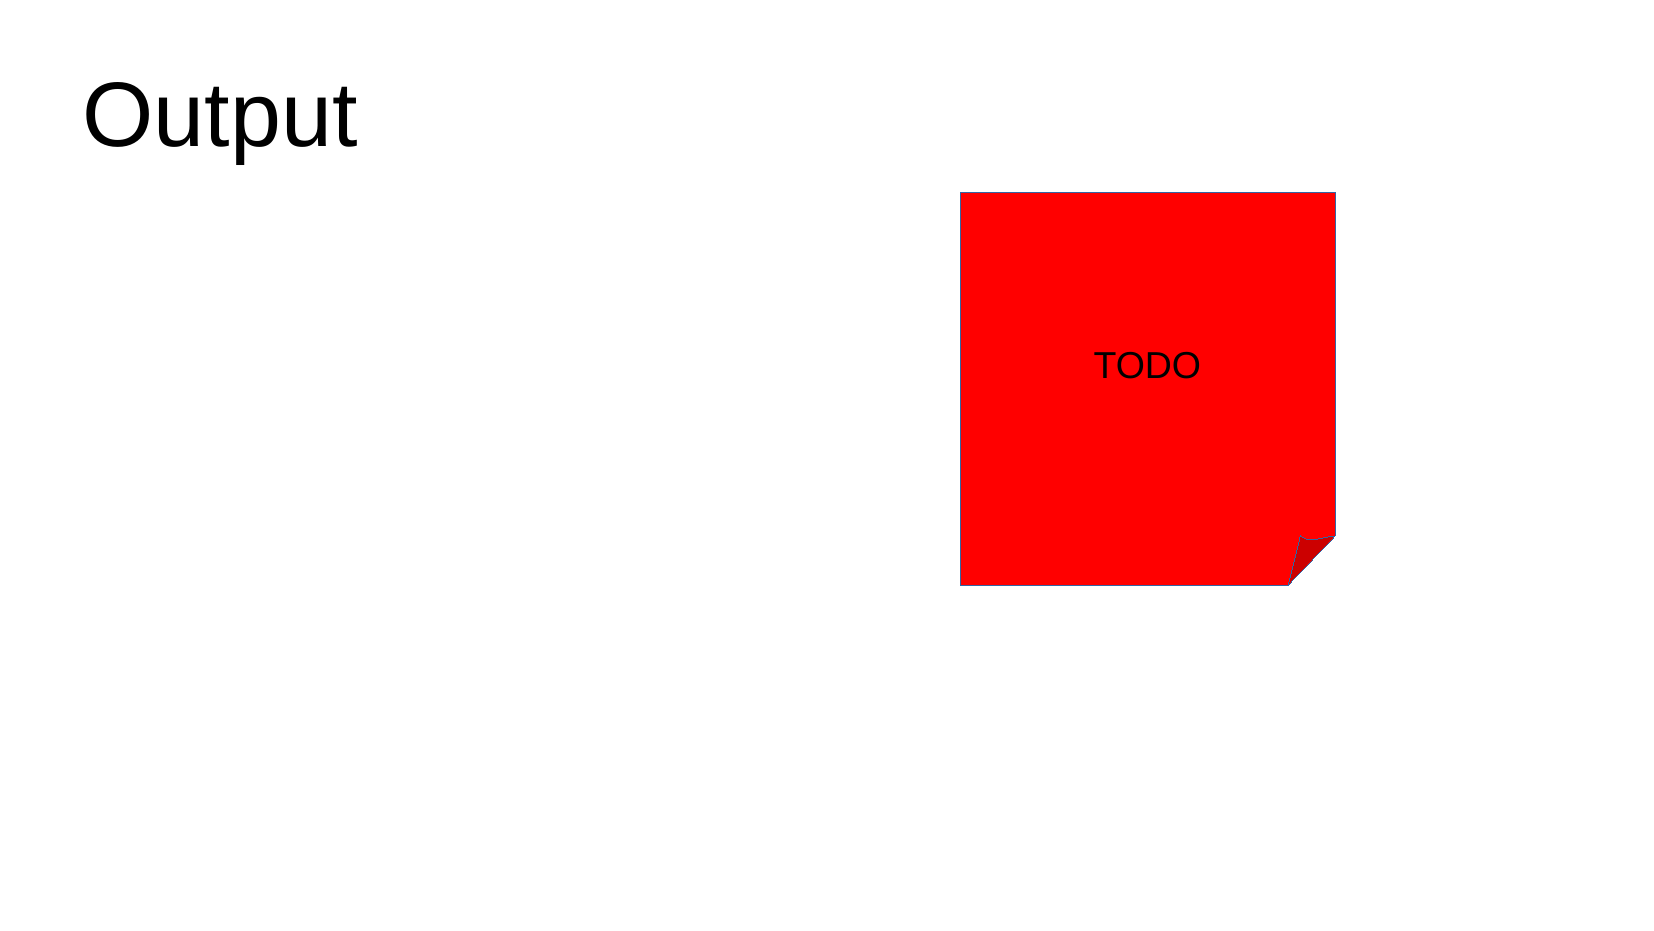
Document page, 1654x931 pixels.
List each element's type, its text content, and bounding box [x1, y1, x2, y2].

text_box TODO [960, 192, 1336, 586]
title Output [82, 37, 1571, 193]
